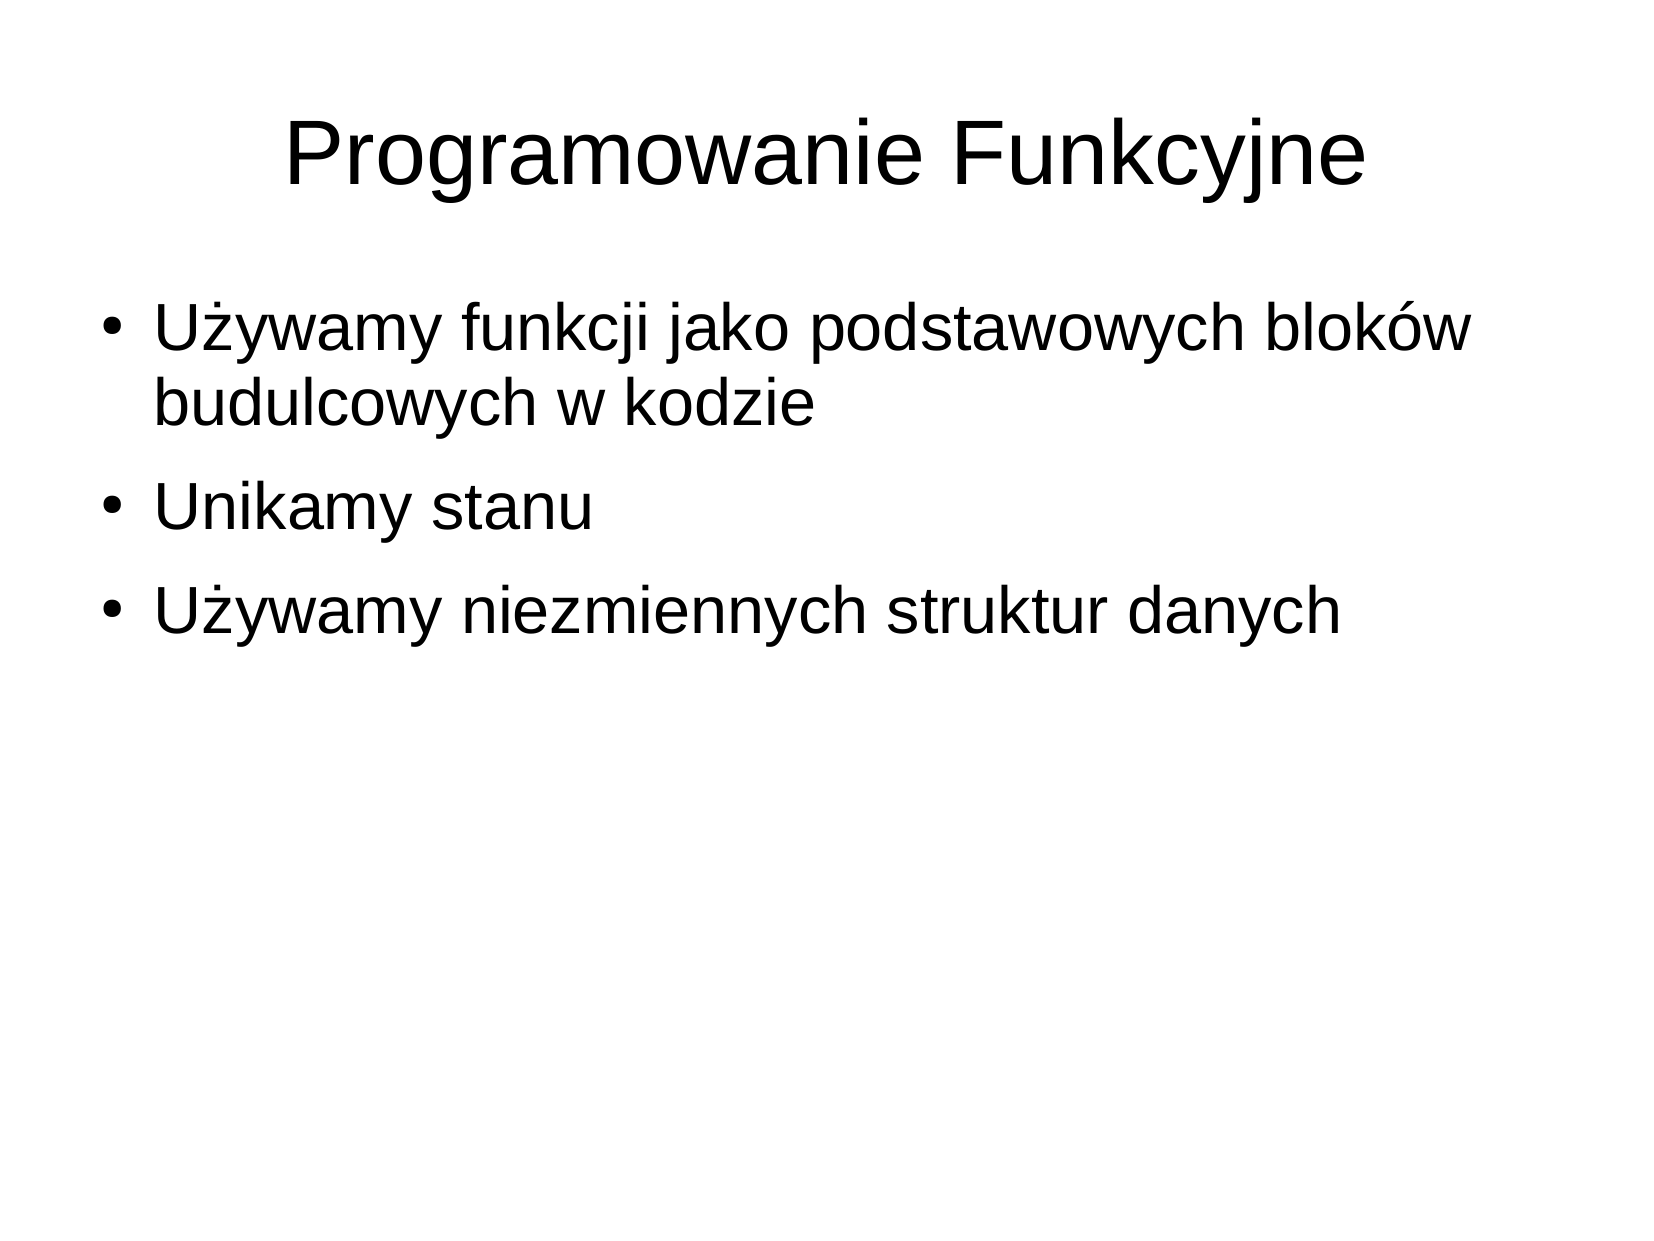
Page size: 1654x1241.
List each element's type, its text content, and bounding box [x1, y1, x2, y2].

title Programowanie Funkcyjne [82, 49, 1571, 257]
list Używamy funkcji jako podstawowych bloków budulcowych w kodzie Unikamy stanu Używamy niezmiennych struktur danych [82, 290, 1571, 1010]
